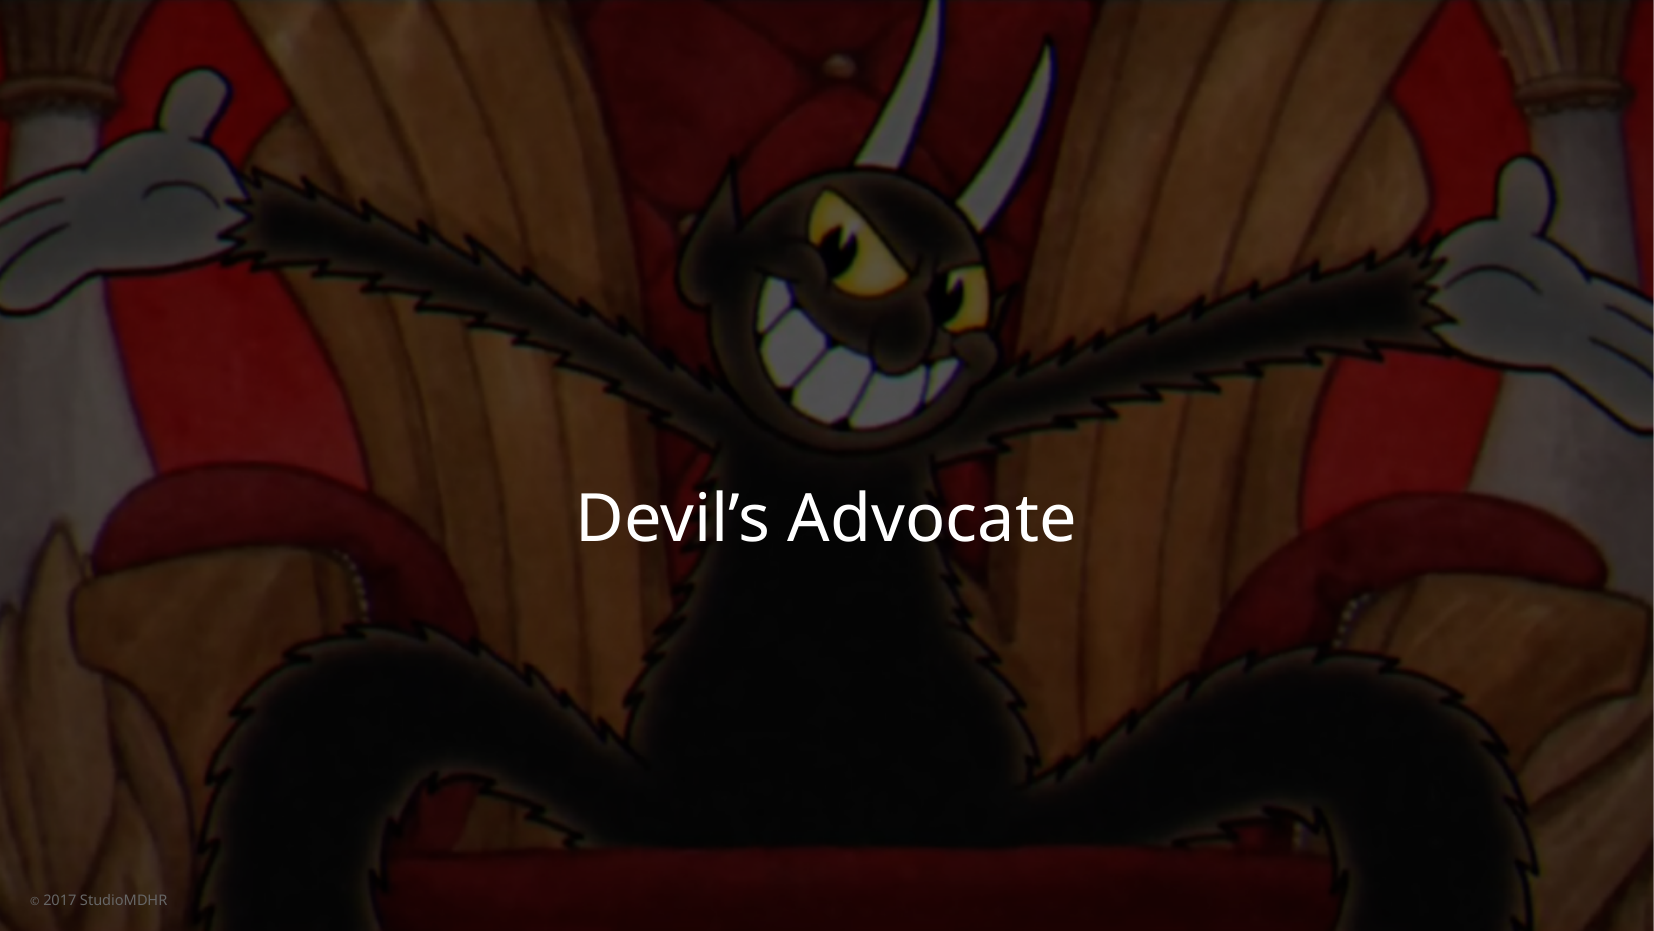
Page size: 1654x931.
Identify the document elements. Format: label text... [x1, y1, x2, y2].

picture [0, 0, 1654, 931]
subtitle Devil’s Advocate [82, 155, 1571, 876]
text_box © 2017 StudioMDHR [15, 882, 172, 916]
